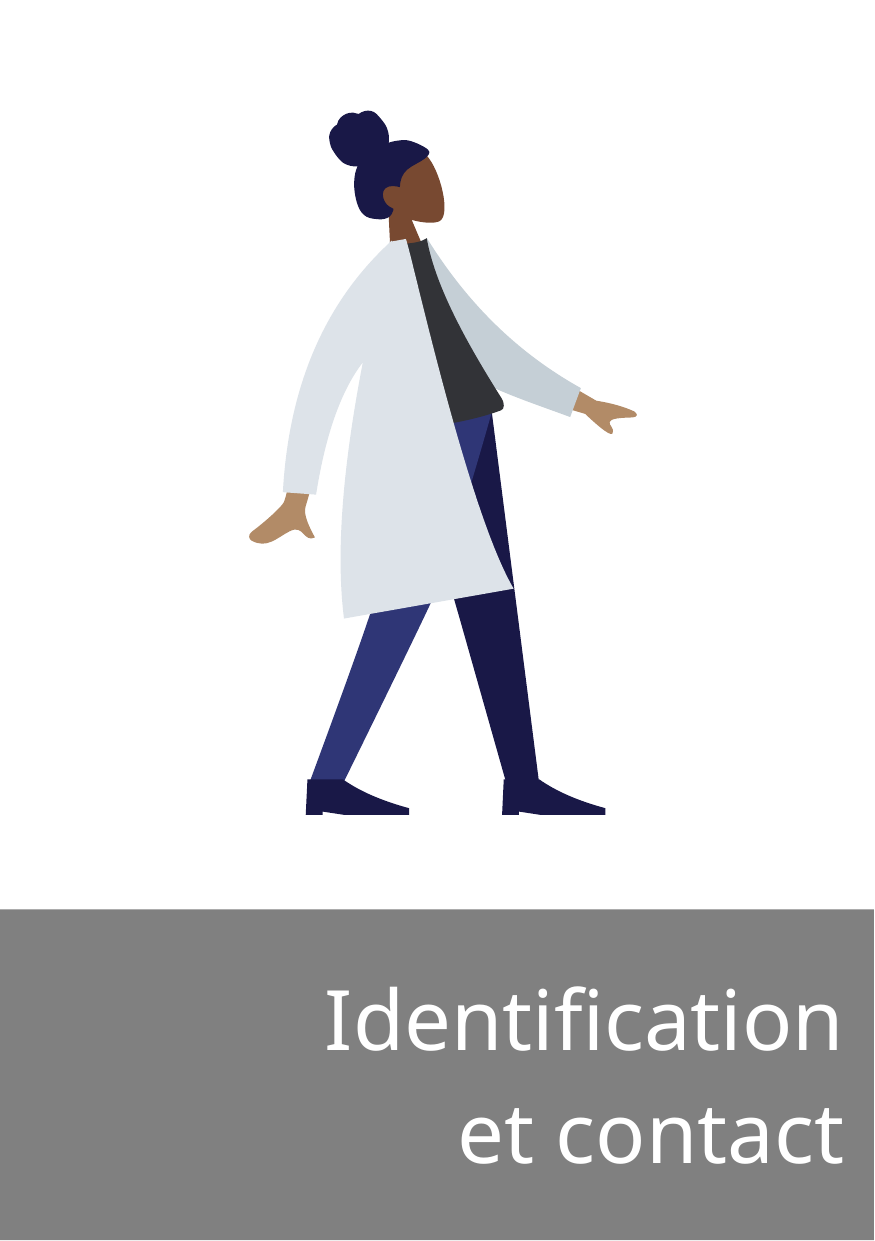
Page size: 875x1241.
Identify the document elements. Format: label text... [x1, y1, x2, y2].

picture [139, 66, 735, 819]
title Identification et contact [29, 933, 845, 1217]
